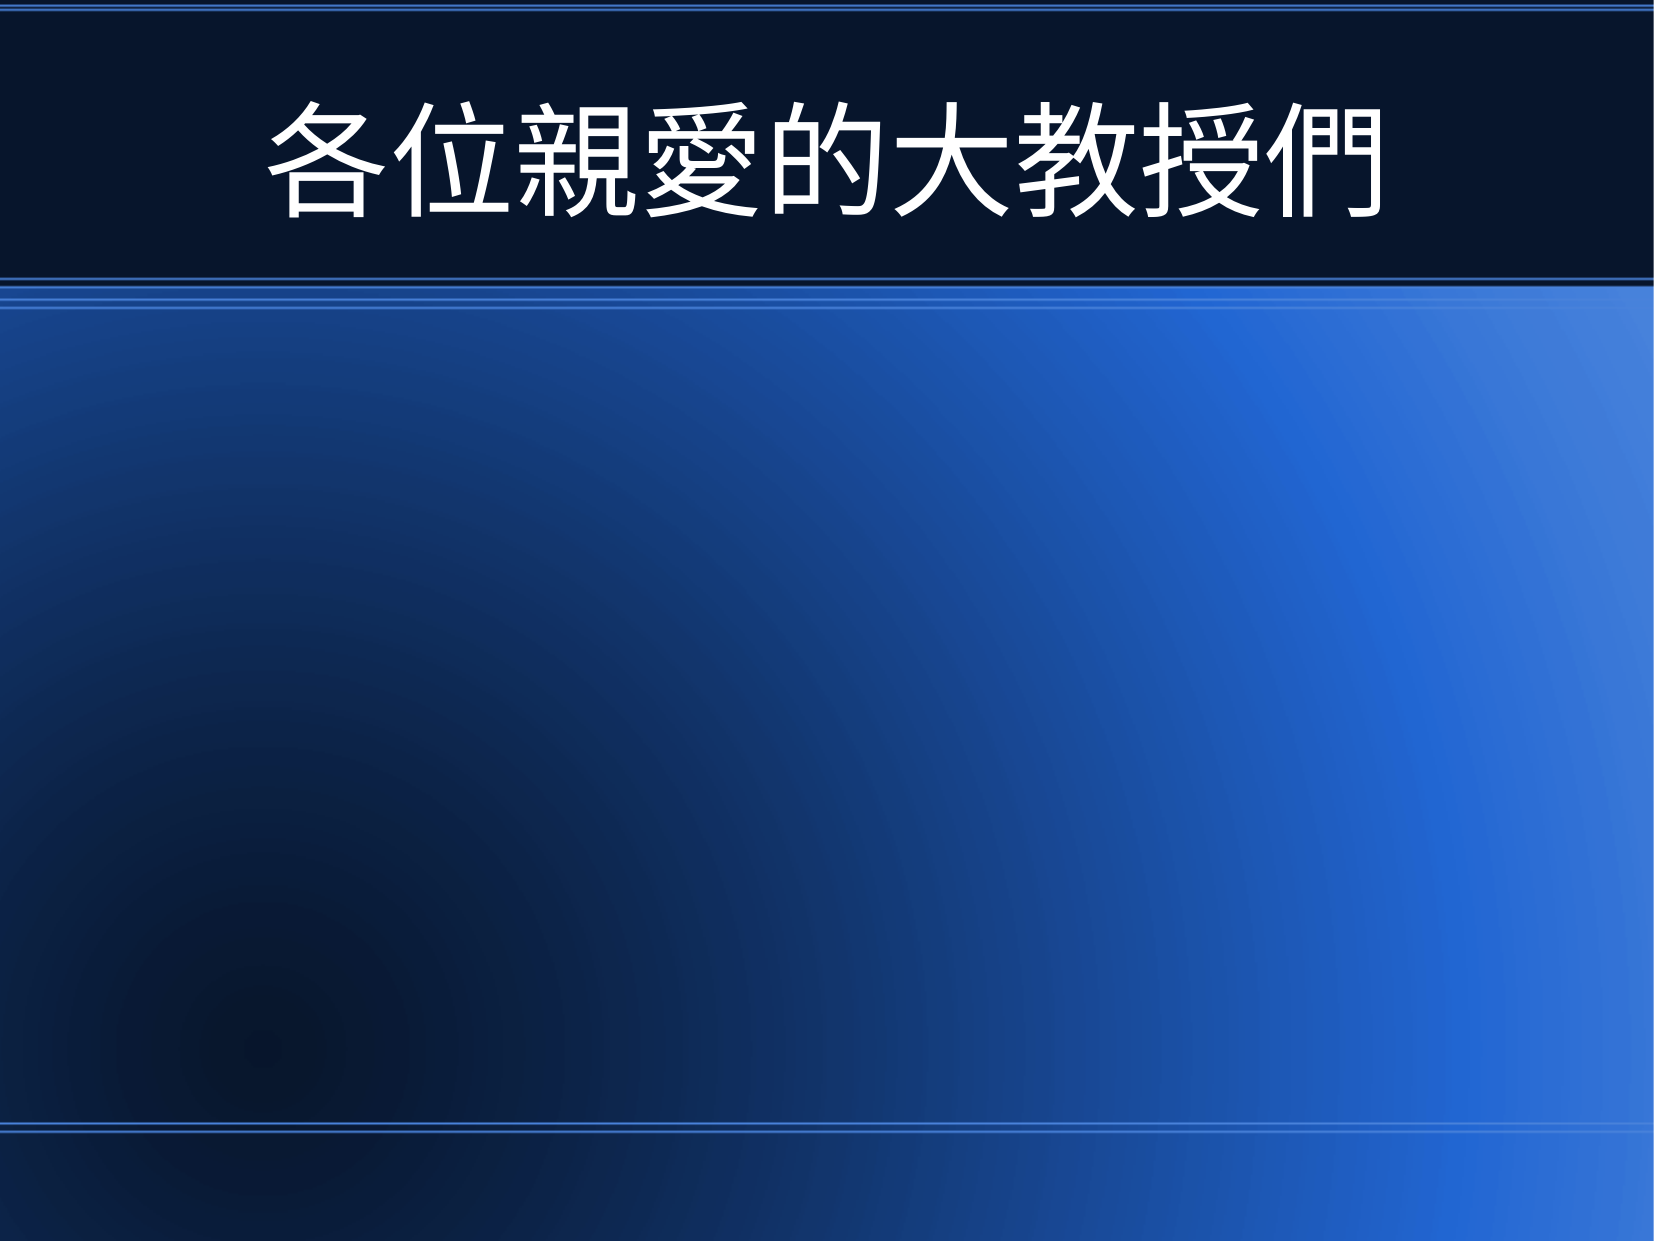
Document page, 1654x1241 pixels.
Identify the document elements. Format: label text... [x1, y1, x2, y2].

title 各位親愛的大教授們 [82, 49, 1571, 257]
picture [0, 0, 1654, 1241]
